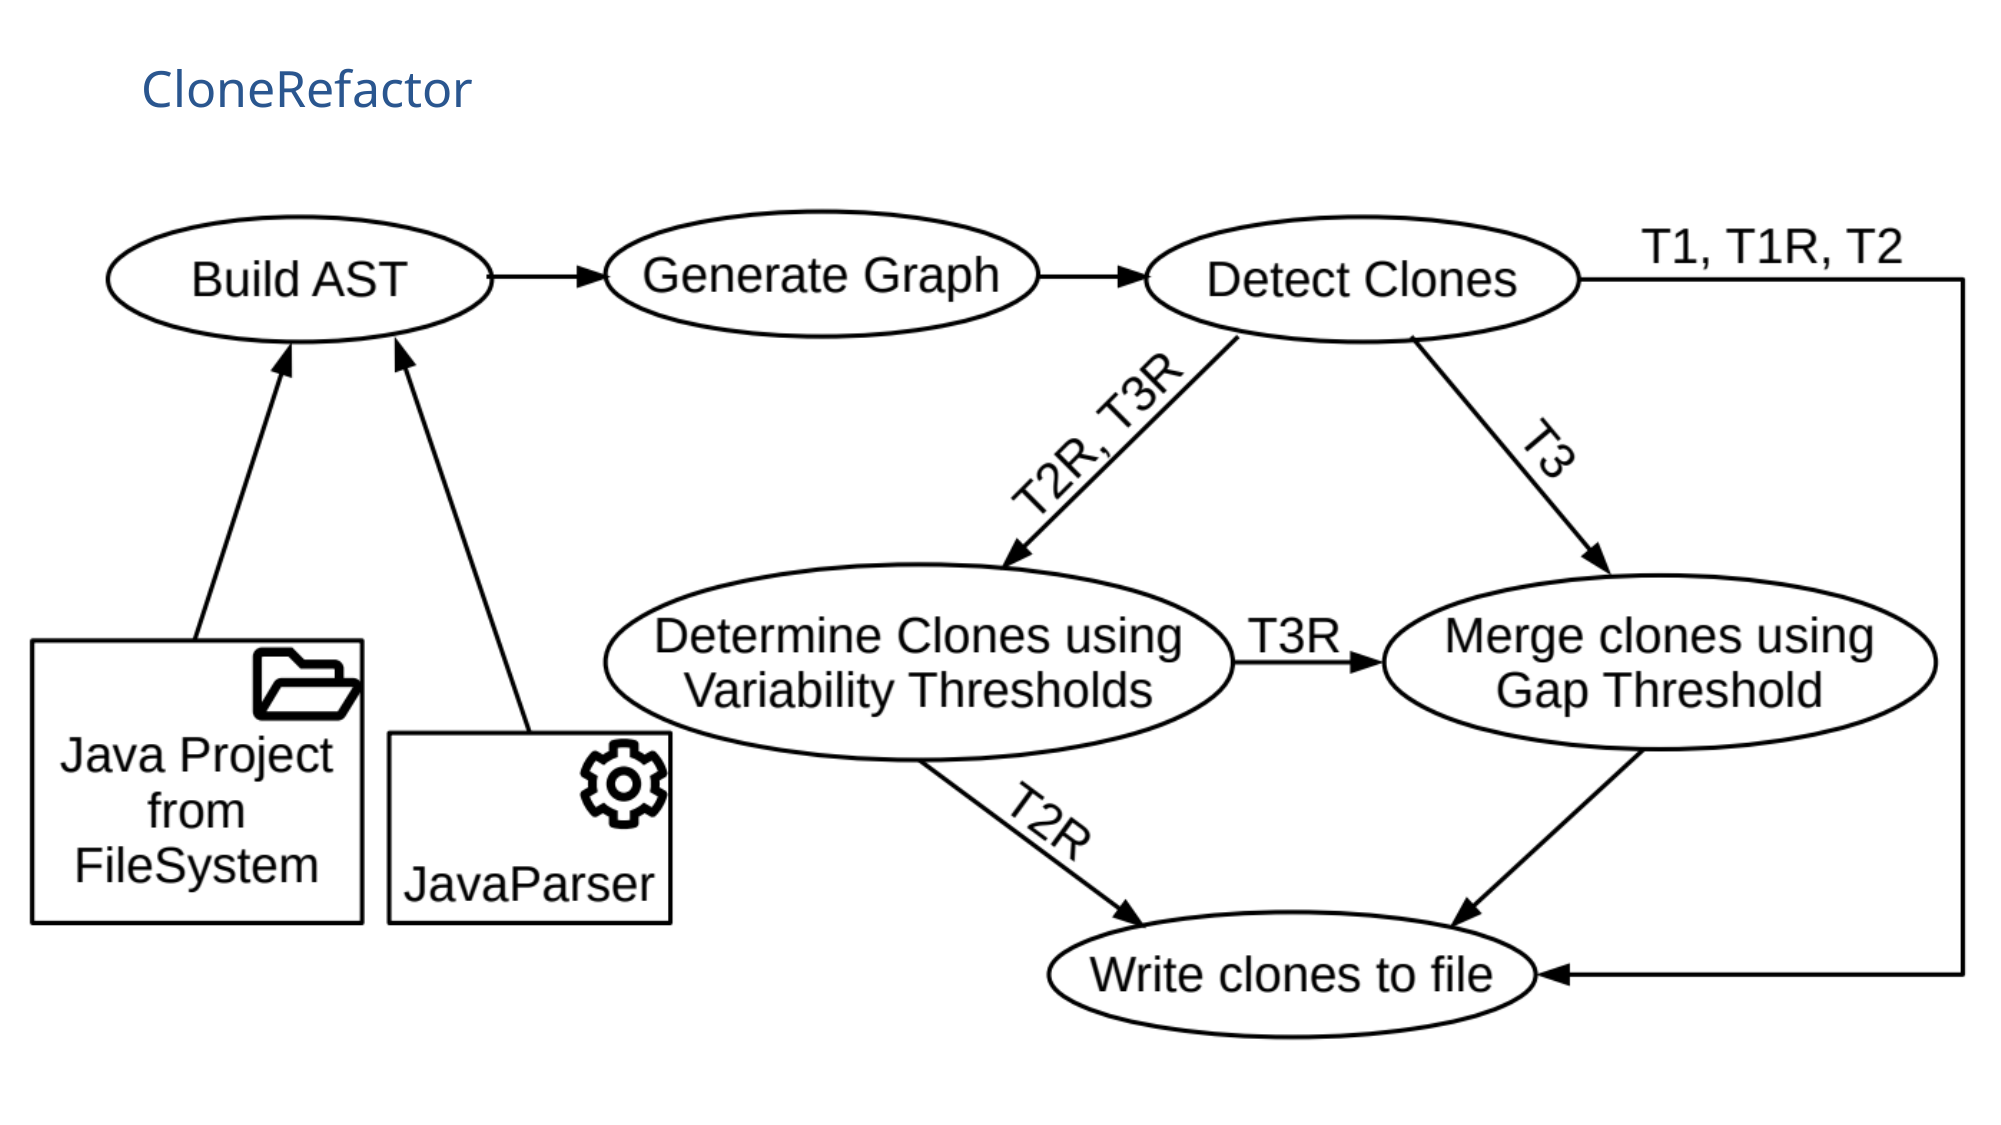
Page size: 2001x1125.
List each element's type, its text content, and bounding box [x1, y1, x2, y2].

picture [0, 190, 2000, 1056]
text_box CloneRefactor [142, 59, 1842, 124]
